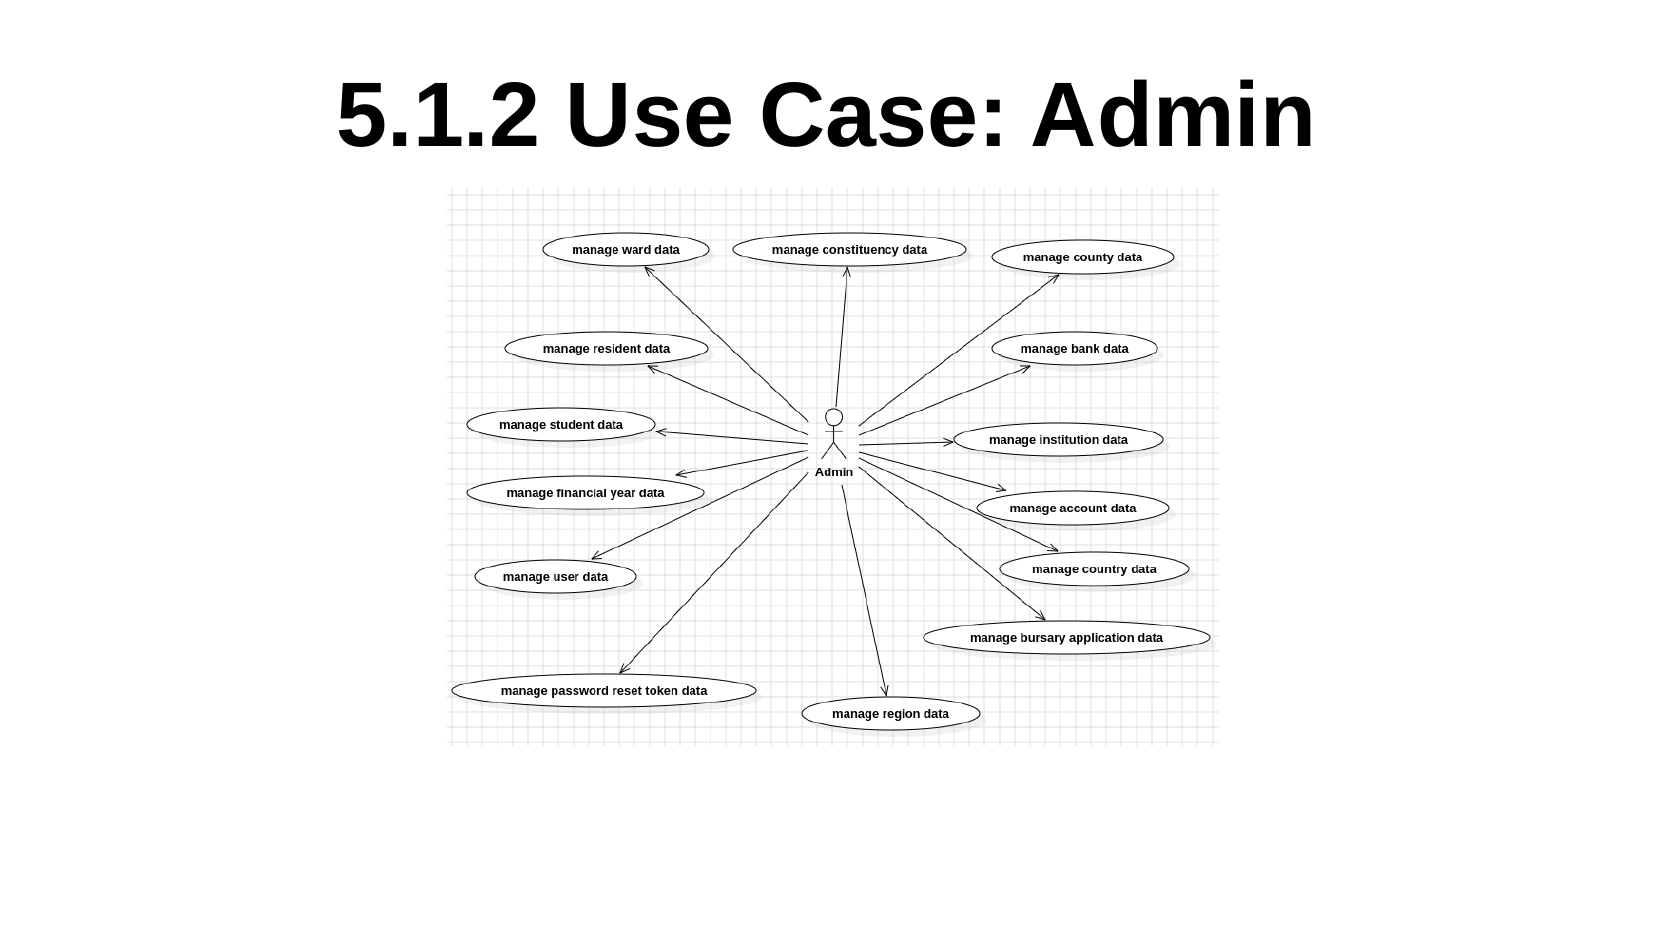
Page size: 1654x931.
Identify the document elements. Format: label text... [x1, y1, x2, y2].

title 5.1.2 Use Case: Admin [82, 37, 1571, 193]
picture [446, 187, 1219, 746]
